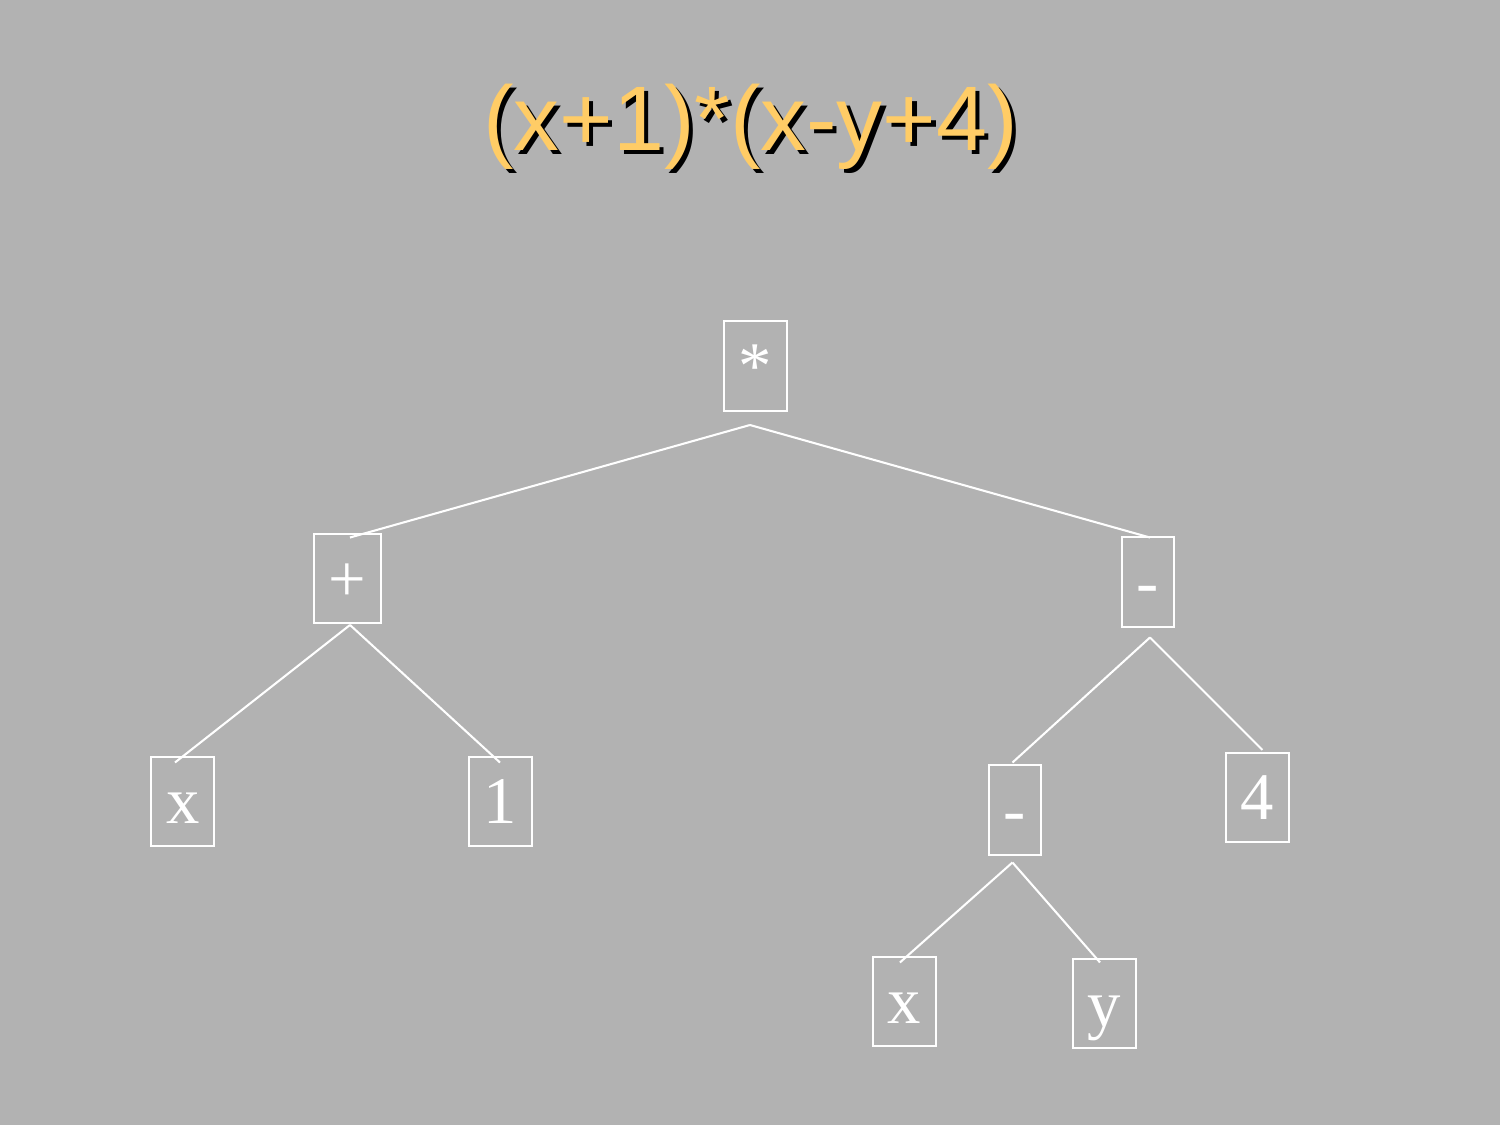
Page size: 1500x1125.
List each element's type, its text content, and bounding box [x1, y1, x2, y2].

text_box y [1073, 958, 1137, 1049]
text_box 4 [1226, 752, 1290, 843]
text_box x [151, 756, 215, 847]
text_box - [1121, 537, 1174, 627]
text_box * [723, 321, 787, 411]
text_box + [313, 533, 382, 624]
text_box - [988, 765, 1041, 855]
text_box 1 [468, 756, 533, 847]
text_box x [873, 956, 937, 1047]
title (x+1)*(x-y+4) [22, 50, 1480, 188]
